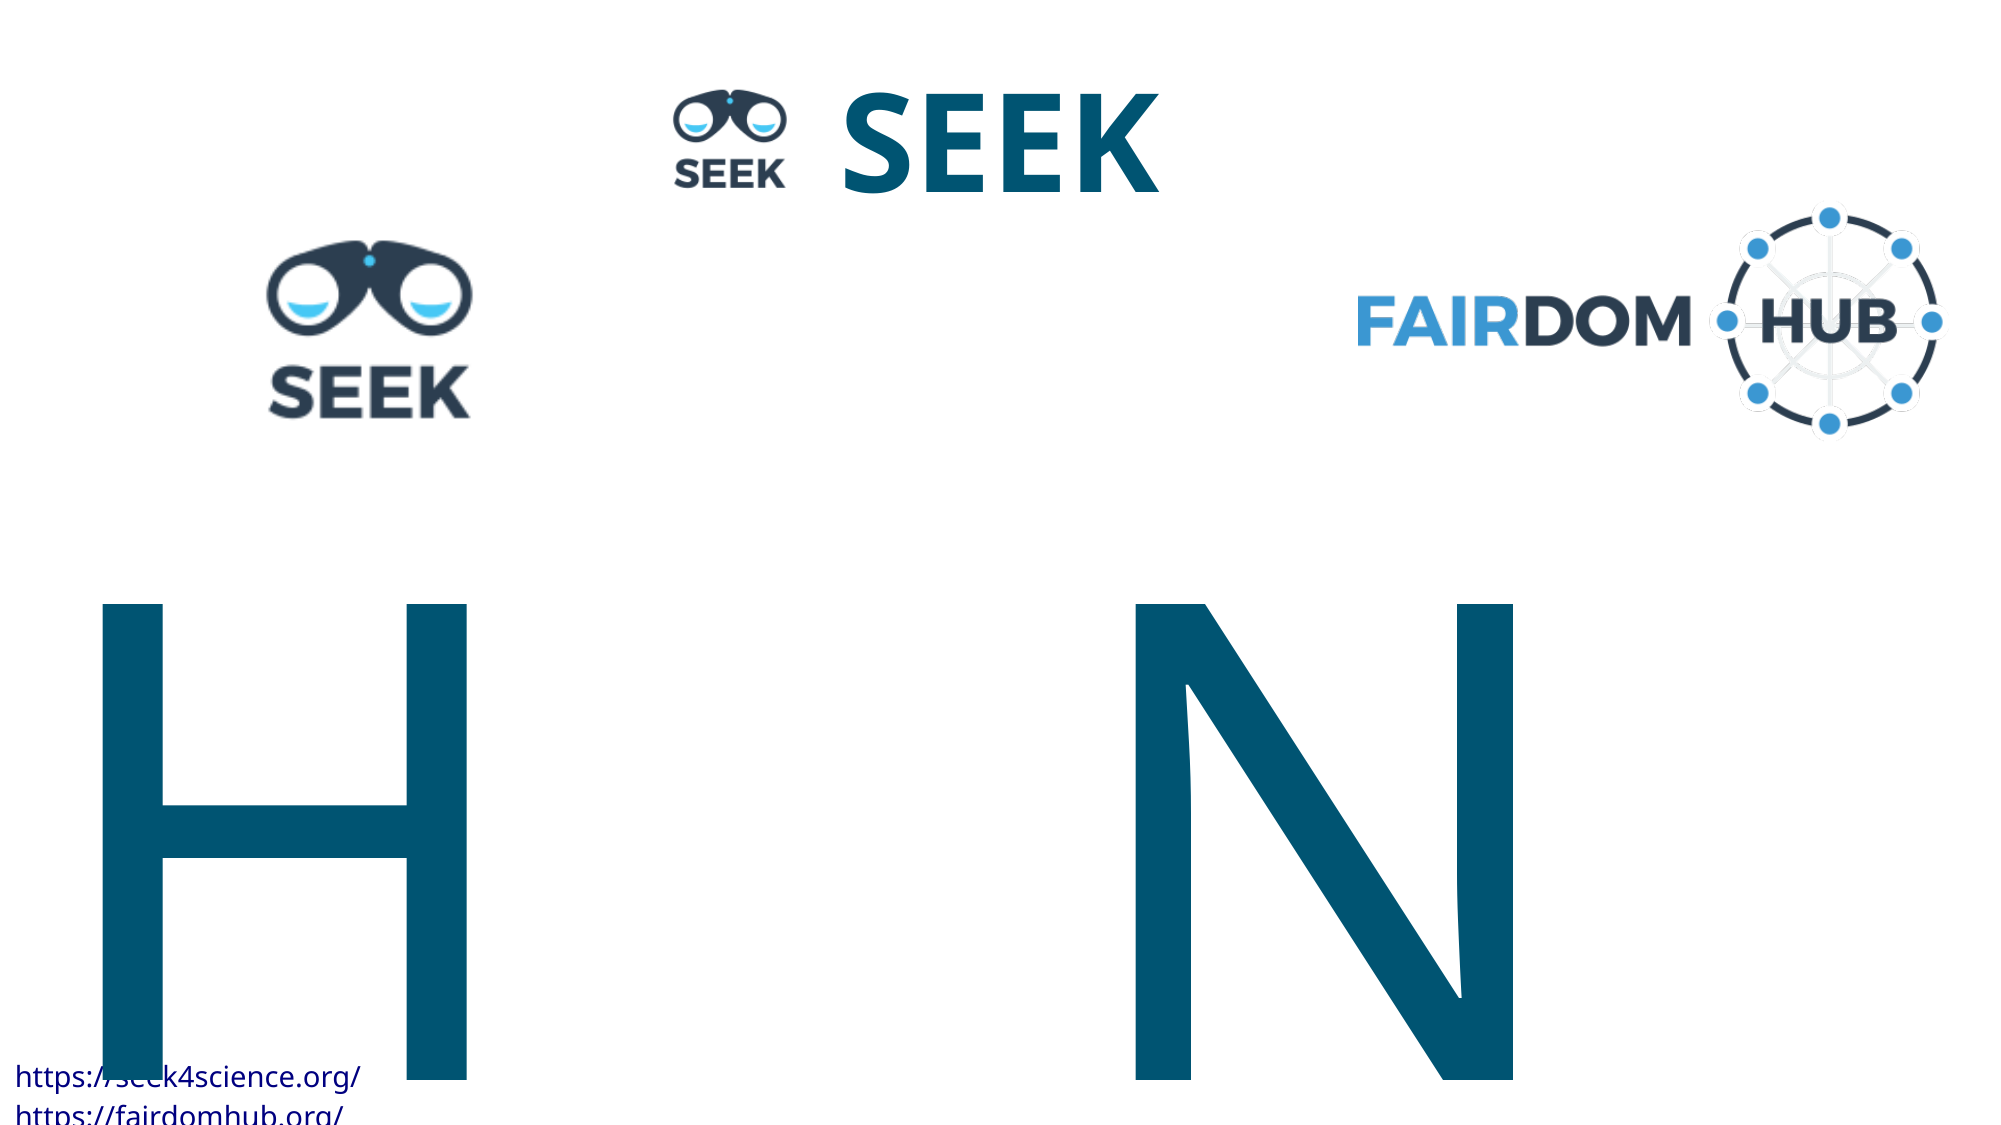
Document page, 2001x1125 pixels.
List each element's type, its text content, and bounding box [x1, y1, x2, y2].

picture [656, 67, 804, 213]
title SEEK [291, 54, 1709, 249]
text_box H N [23, 359, 2000, 1052]
picture [1358, 200, 1950, 442]
picture [236, 200, 504, 359]
text_box https://seek4science.org/ https://fairdomhub.org/ [0, 1049, 384, 1123]
